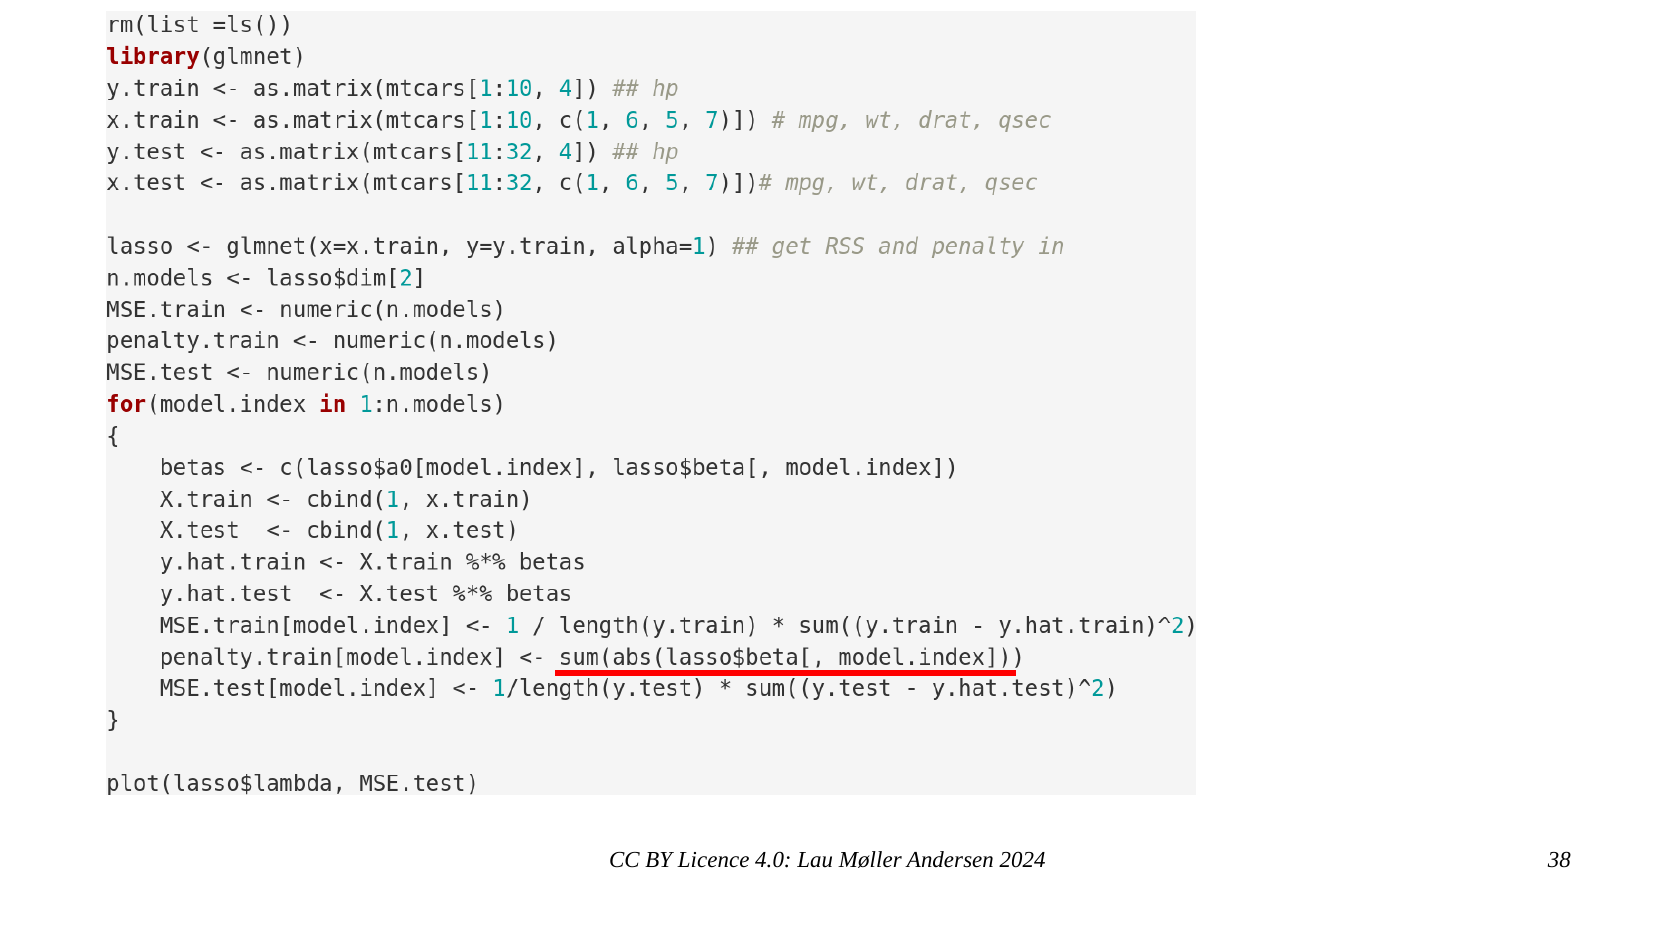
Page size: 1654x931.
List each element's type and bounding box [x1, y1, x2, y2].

picture [106, 11, 1196, 795]
